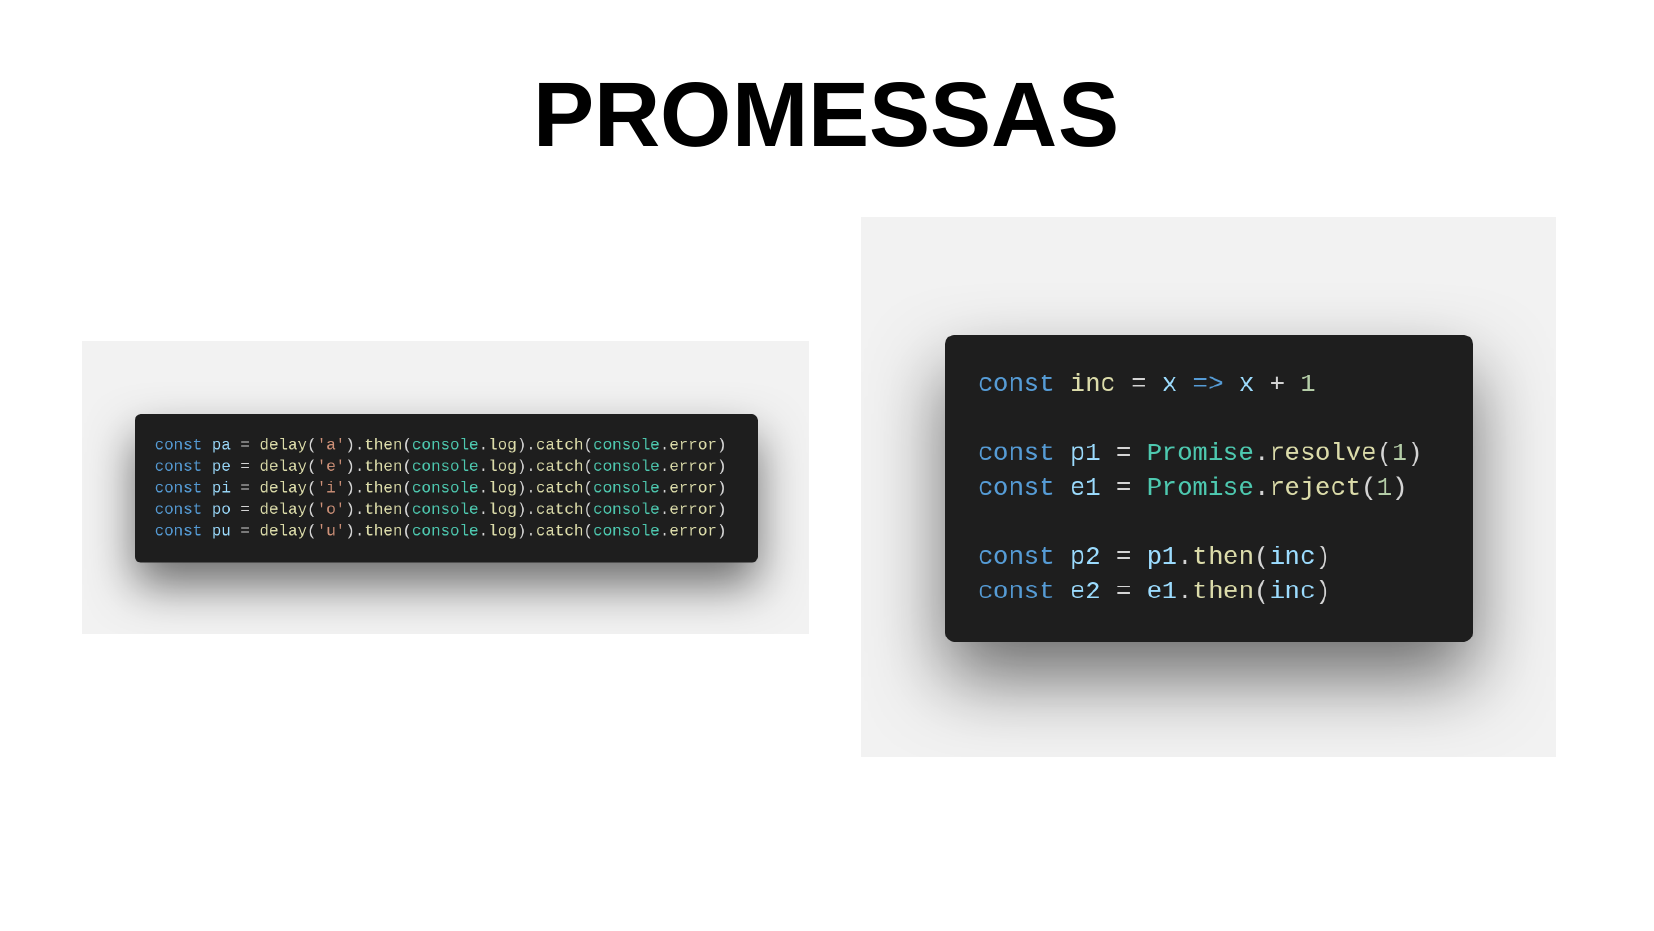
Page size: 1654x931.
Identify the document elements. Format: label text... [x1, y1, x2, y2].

picture [82, 341, 809, 634]
picture [861, 217, 1556, 758]
title PROMESSAS [82, 37, 1571, 193]
